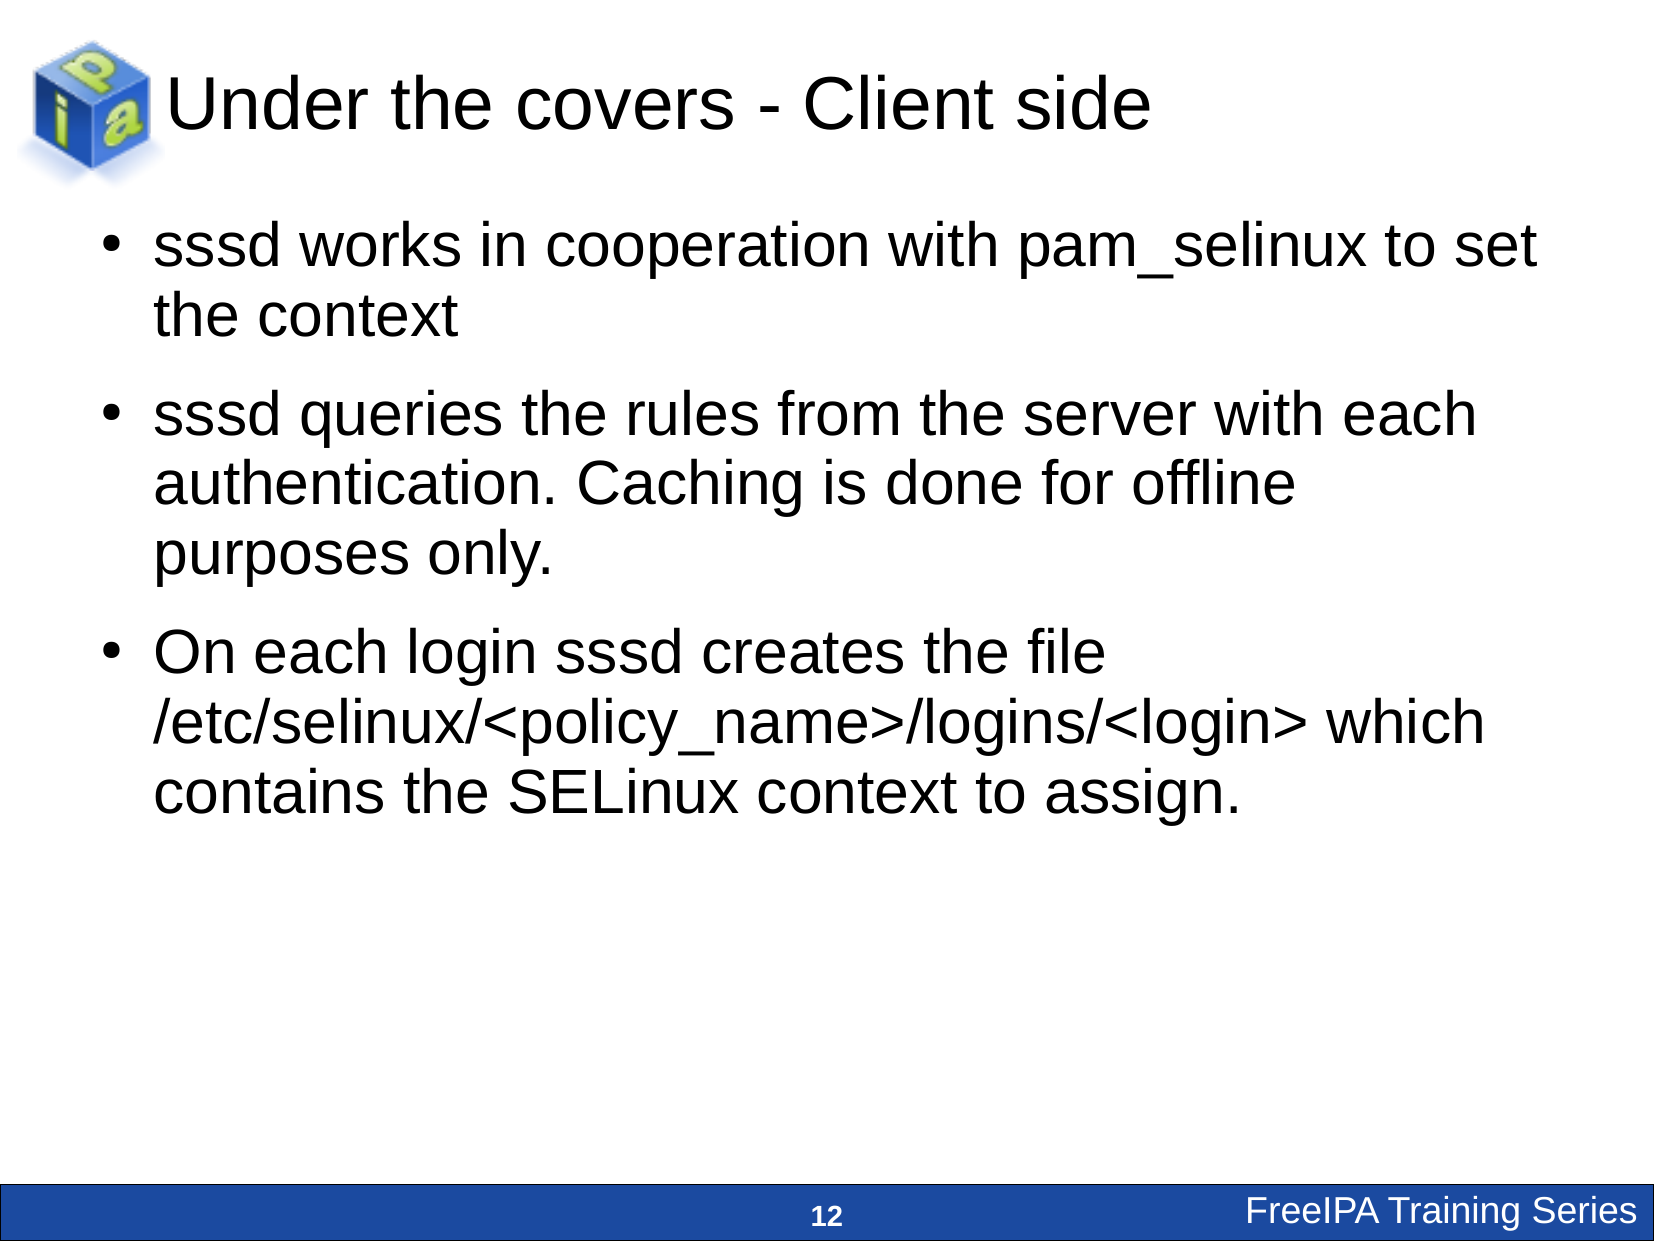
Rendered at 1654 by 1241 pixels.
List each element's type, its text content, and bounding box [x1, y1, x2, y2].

picture [17, 34, 165, 193]
list sssd works in cooperation with pam_selinux to set the context sssd queries the rules from the server with each authentication. Caching is done for offline purposes only. On each login sssd creates the file /etc/selinux/<policy_name>/logins/<login> which contains the SELinux context to assign. [82, 209, 1571, 930]
title Under the covers - Client side [165, 0, 1654, 208]
